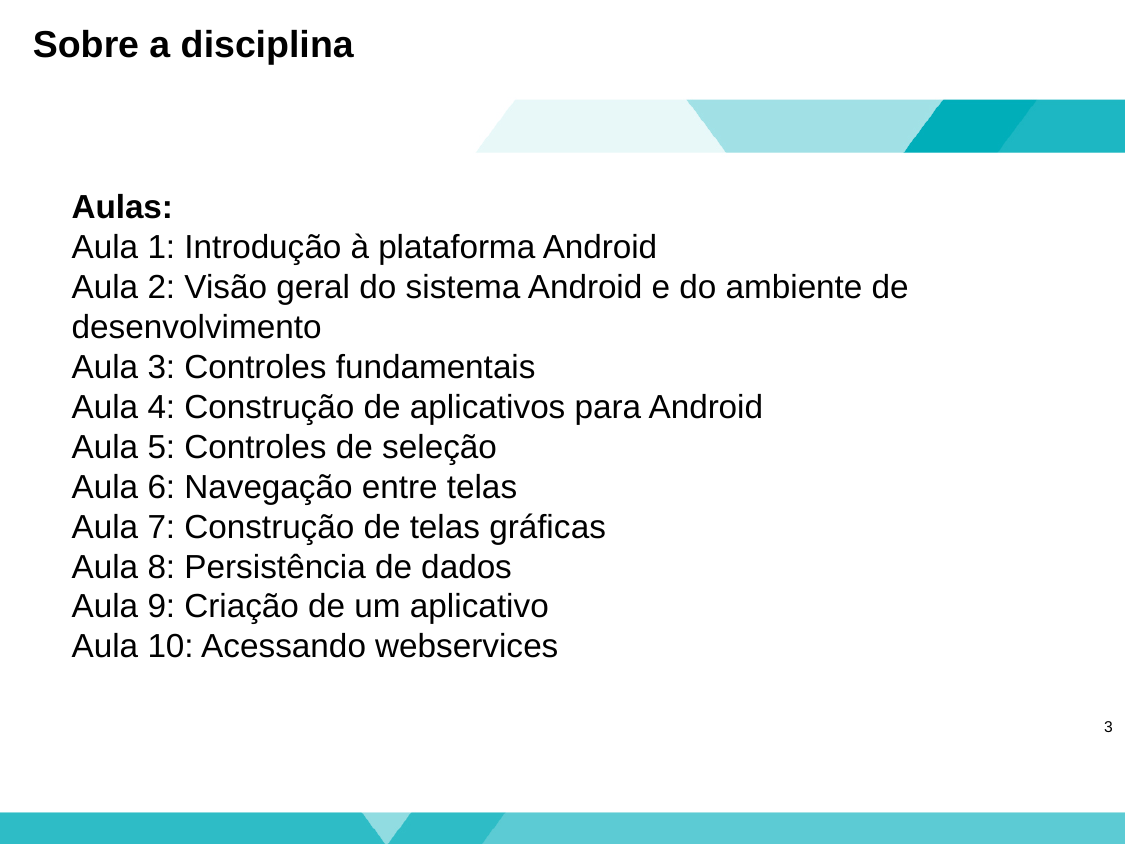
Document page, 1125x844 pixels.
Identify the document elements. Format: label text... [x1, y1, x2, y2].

title Sobre a disciplina [18, 18, 447, 88]
slide_number <número> [1069, 715, 1125, 739]
picture [0, 0, 1125, 844]
text_box Aulas: Aula 1: Introdução à plataforma Android Aula 2: Visão geral do sistema Android e do ambiente de desenvolvimento Aula 3: Controles fundamentais Aula 4: Construção de aplicativos para Android Aula 5: Controles de seleção Aula 6: Navegação entre telas Aula 7: Construção de telas gráficas Aula 8: Persistência de dados Aula 9: Criação de um aplicativo Aula 10: Acessando webservices [56, 178, 1054, 792]
